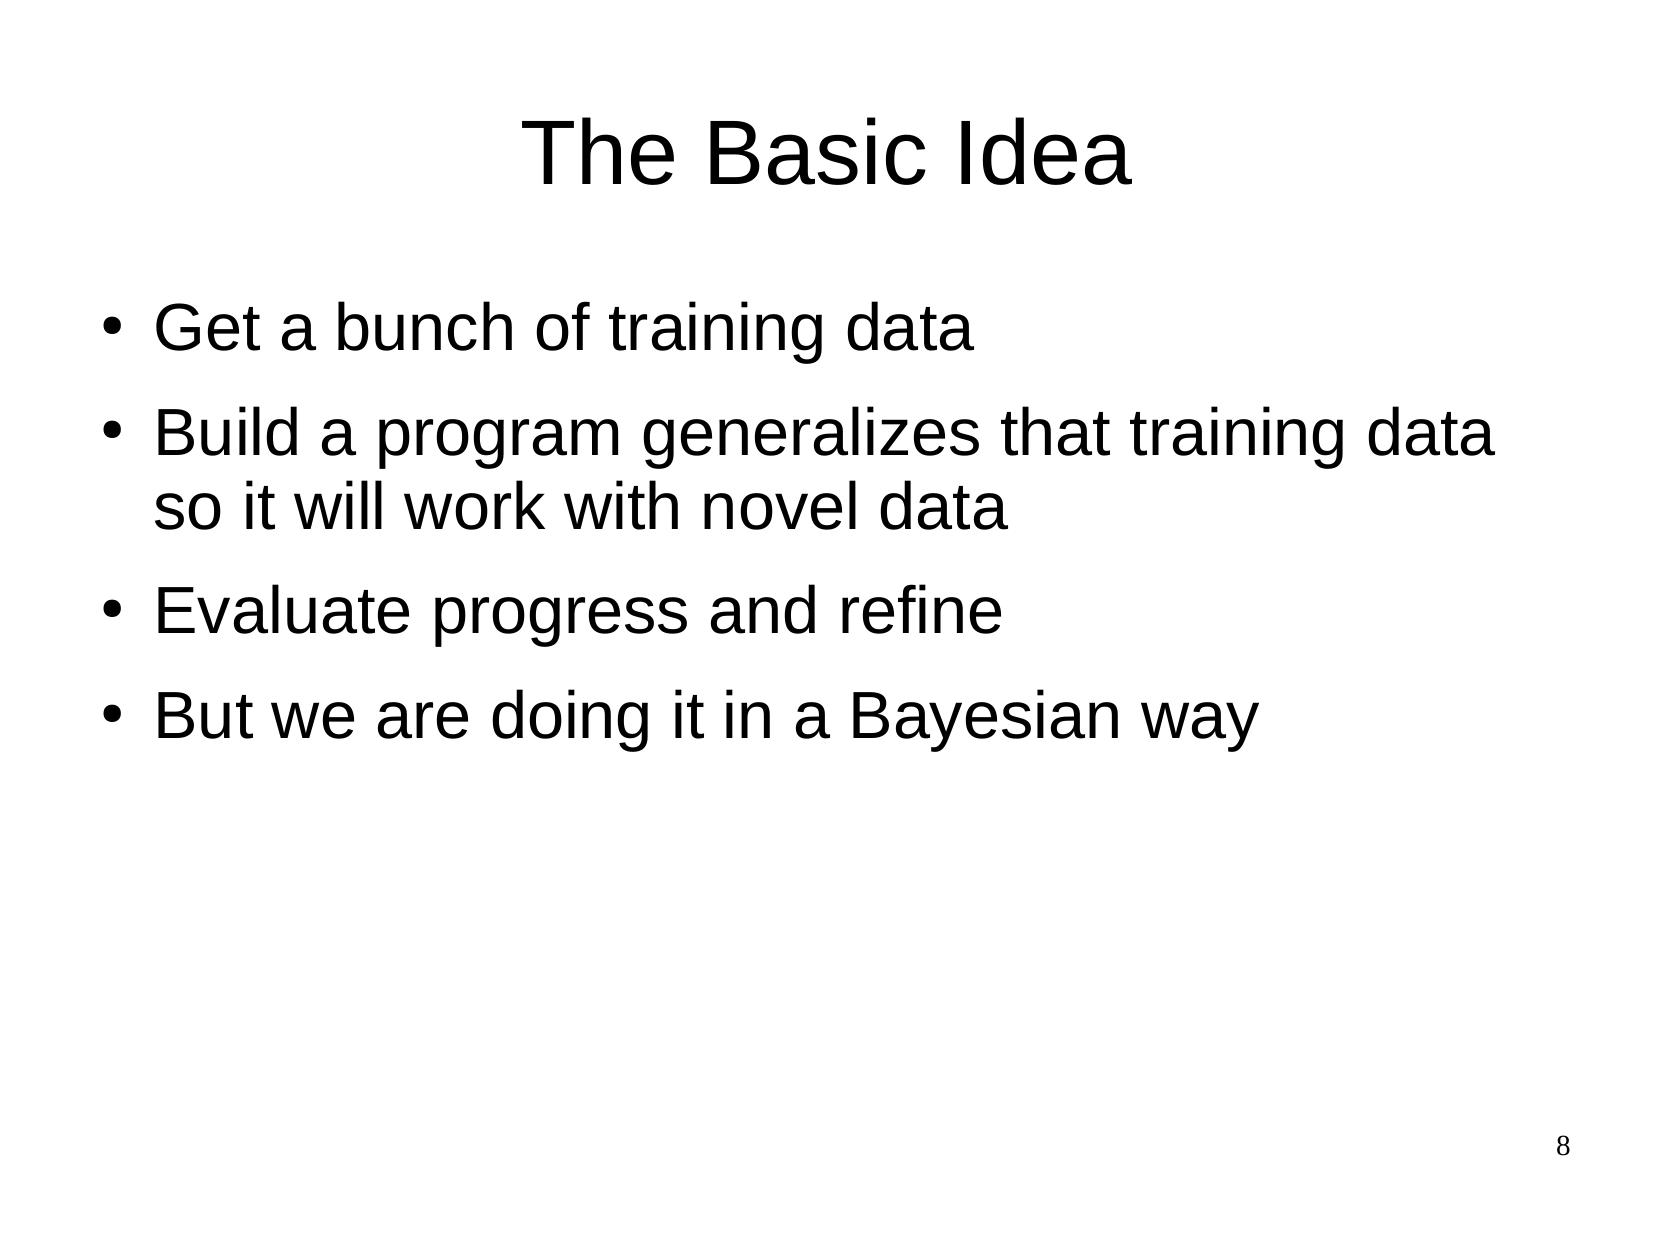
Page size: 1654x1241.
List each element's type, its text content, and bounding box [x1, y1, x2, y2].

title The Basic Idea [82, 49, 1571, 257]
list Get a bunch of training data Build a program generalizes that training data so it will work with novel data Evaluate progress and refine But we are doing it in a Bayesian way [82, 290, 1571, 1109]
